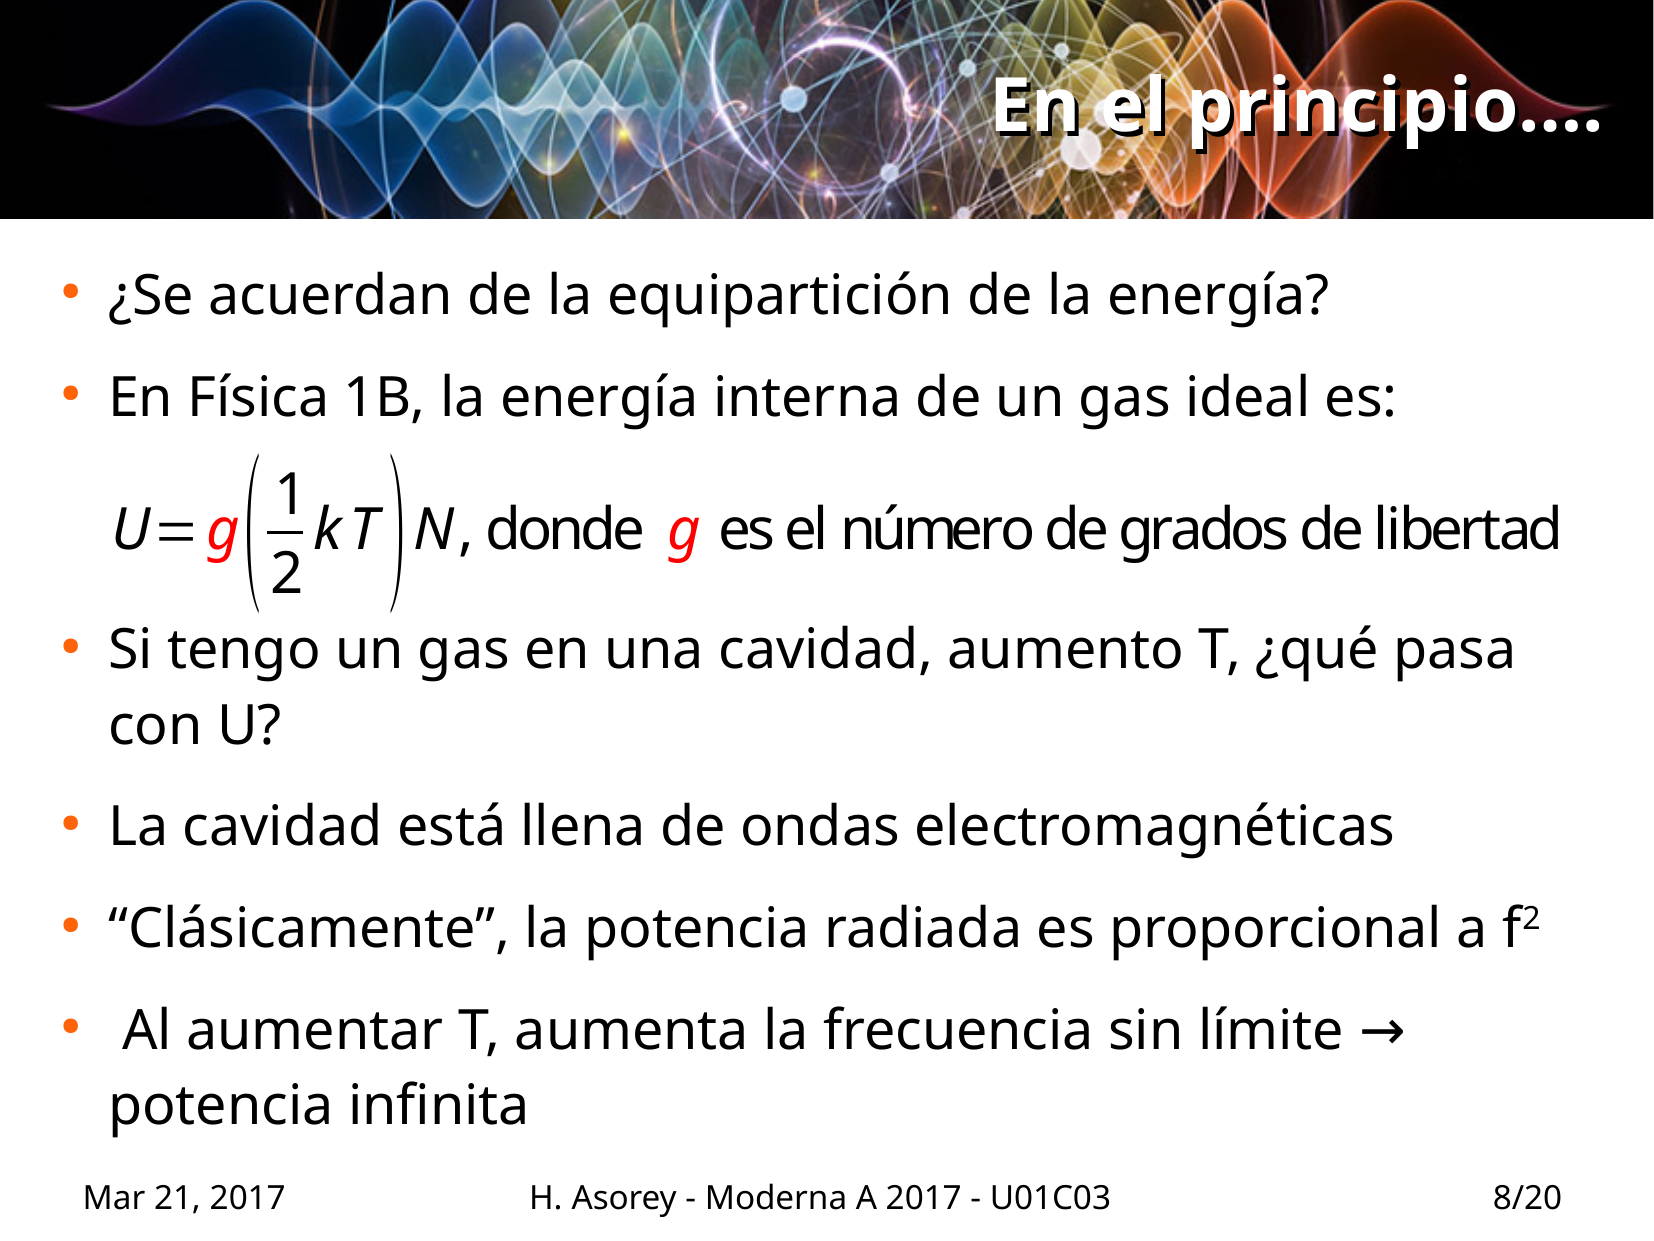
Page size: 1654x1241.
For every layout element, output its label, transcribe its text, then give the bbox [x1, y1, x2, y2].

picture [0, 0, 1654, 219]
chart [105, 450, 1564, 616]
title En el principio…. [45, 15, 1606, 191]
list ¿Se acuerdan de la equipartición de la energía? En Física 1B, la energía interna de un gas ideal es: Si tengo un gas en una cavidad, aumento T, ¿qué pasa con U? La cavidad está llena de ondas electromagnéticas “Clásicamente”, la potencia radiada es proporcional a f2 Al aumentar T, aumenta la frecuencia sin límite → potencia infinita [45, 255, 1606, 1156]
